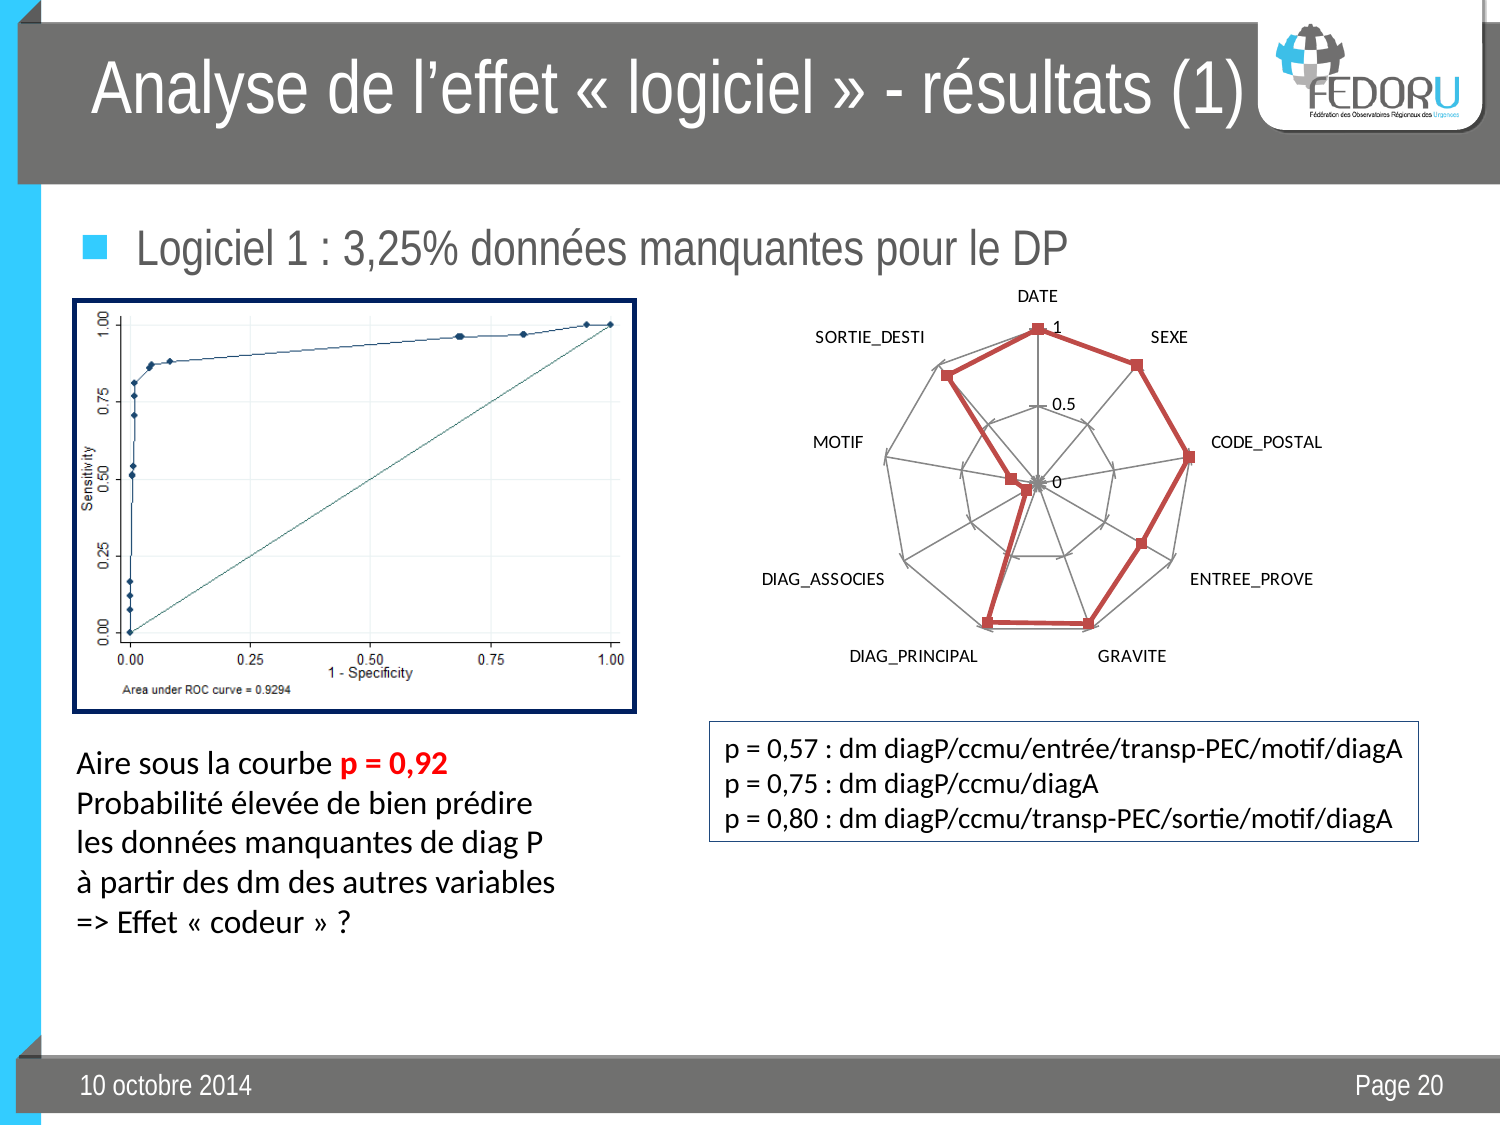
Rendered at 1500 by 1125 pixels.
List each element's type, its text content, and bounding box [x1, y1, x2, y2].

text_box 10 octobre 2014 [64, 1058, 301, 1106]
chart [728, 278, 1388, 734]
list Logiciel 1 : 3,25% données manquantes pour le DP [64, 208, 1415, 1000]
picture [1275, 20, 1459, 118]
text_box p = 0,57 : dm diagP/ccmu/entrée/transp-PEC/motif/diagA p = 0,75 : dm diagP/ccmu/diagA p = 0,80 : dm diagP/ccmu/transp-PEC/sortie/motif/diagA [709, 721, 1419, 842]
title Analyse de l’effet « logiciel » - résultats (1) [76, 30, 1282, 161]
picture [76, 302, 632, 710]
text_box Aire sous la courbe p = 0,92 Probabilité élevée de bien prédire les données manquantes de diag P à partir des dm des autres variables => Effet « codeur » ? [61, 733, 572, 948]
text_box Page <numéro> [1316, 1058, 1459, 1106]
